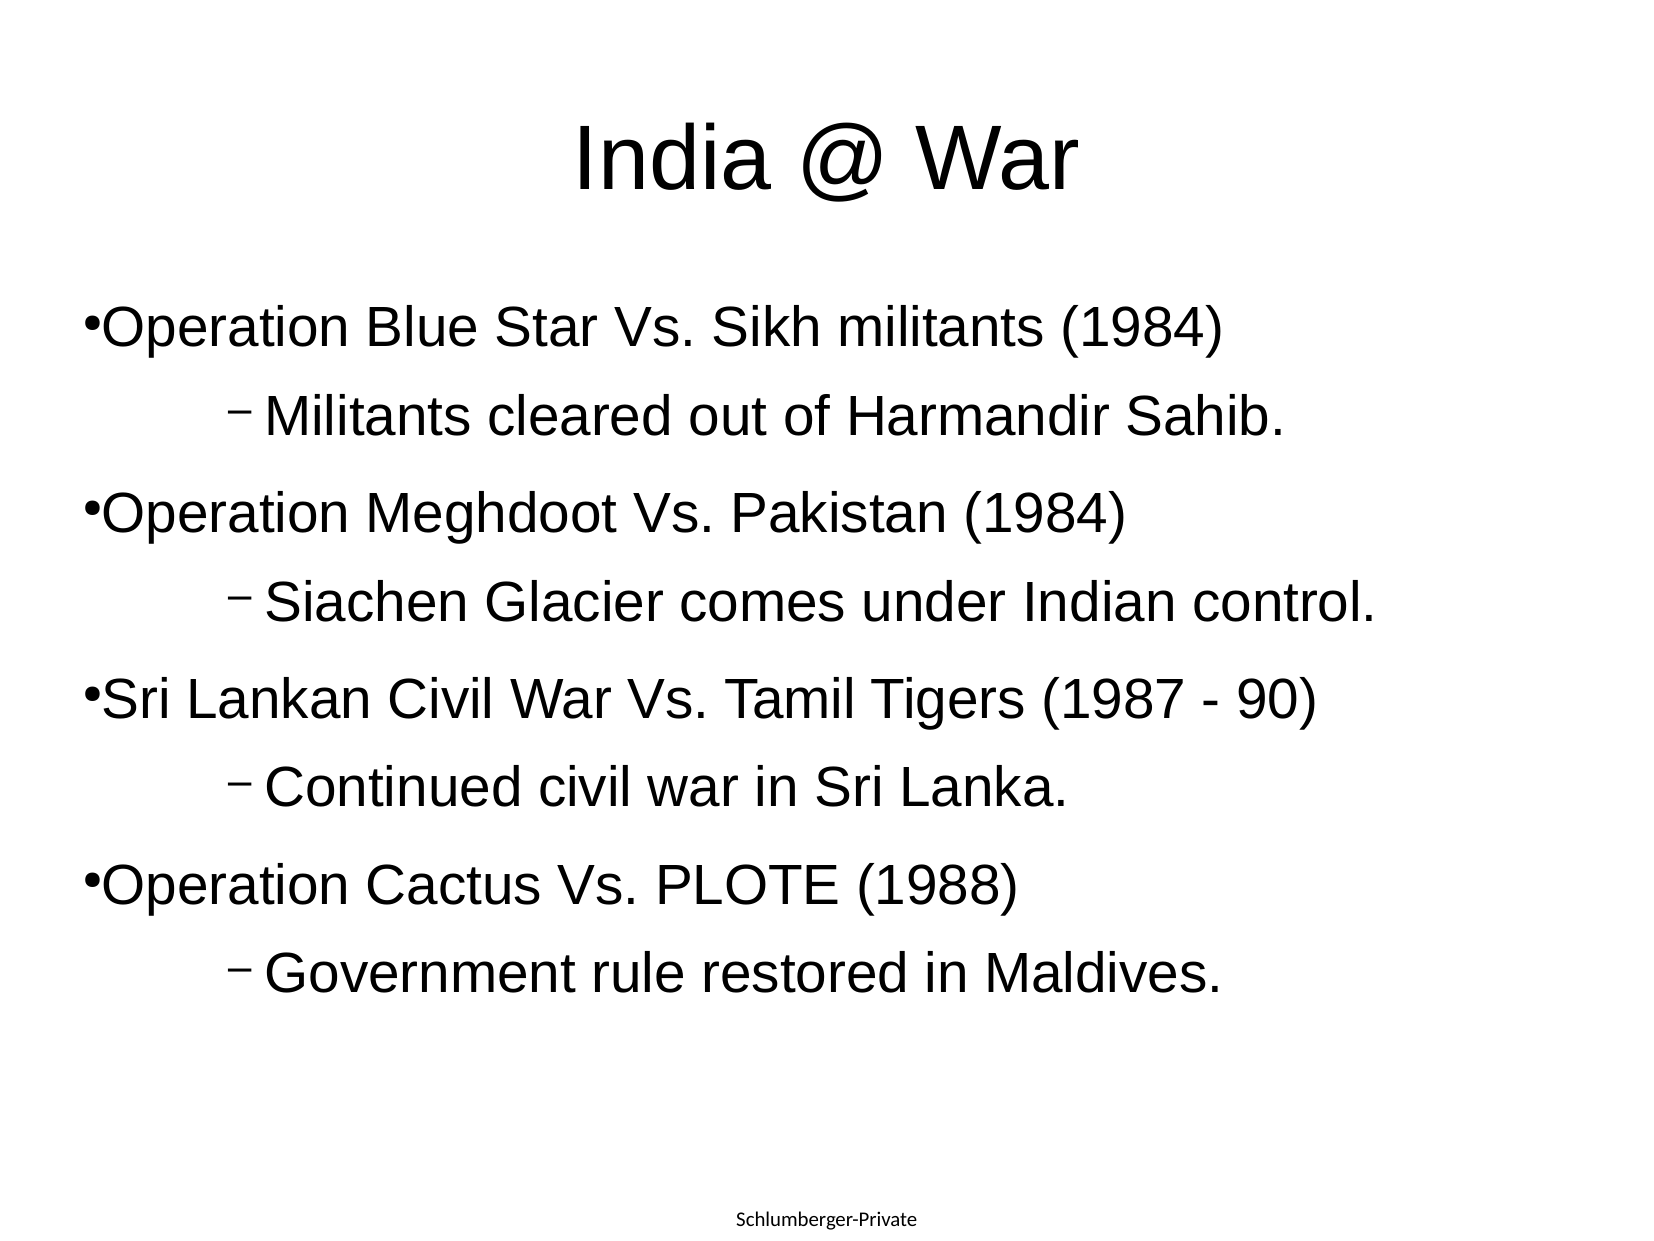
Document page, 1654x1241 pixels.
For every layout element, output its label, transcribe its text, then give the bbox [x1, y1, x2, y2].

list Operation Blue Star Vs. Sikh militants (1984) Militants cleared out of Harmandir Sahib. Operation Meghdoot Vs. Pakistan (1984) Siachen Glacier comes under Indian control. Sri Lankan Civil War Vs. Tamil Tigers (1987 - 90) Continued civil war in Sri Lanka. Operation Cactus Vs. PLOTE (1988) Government rule restored in Maldives. [82, 290, 1571, 1010]
title India @ War [82, 49, 1571, 257]
